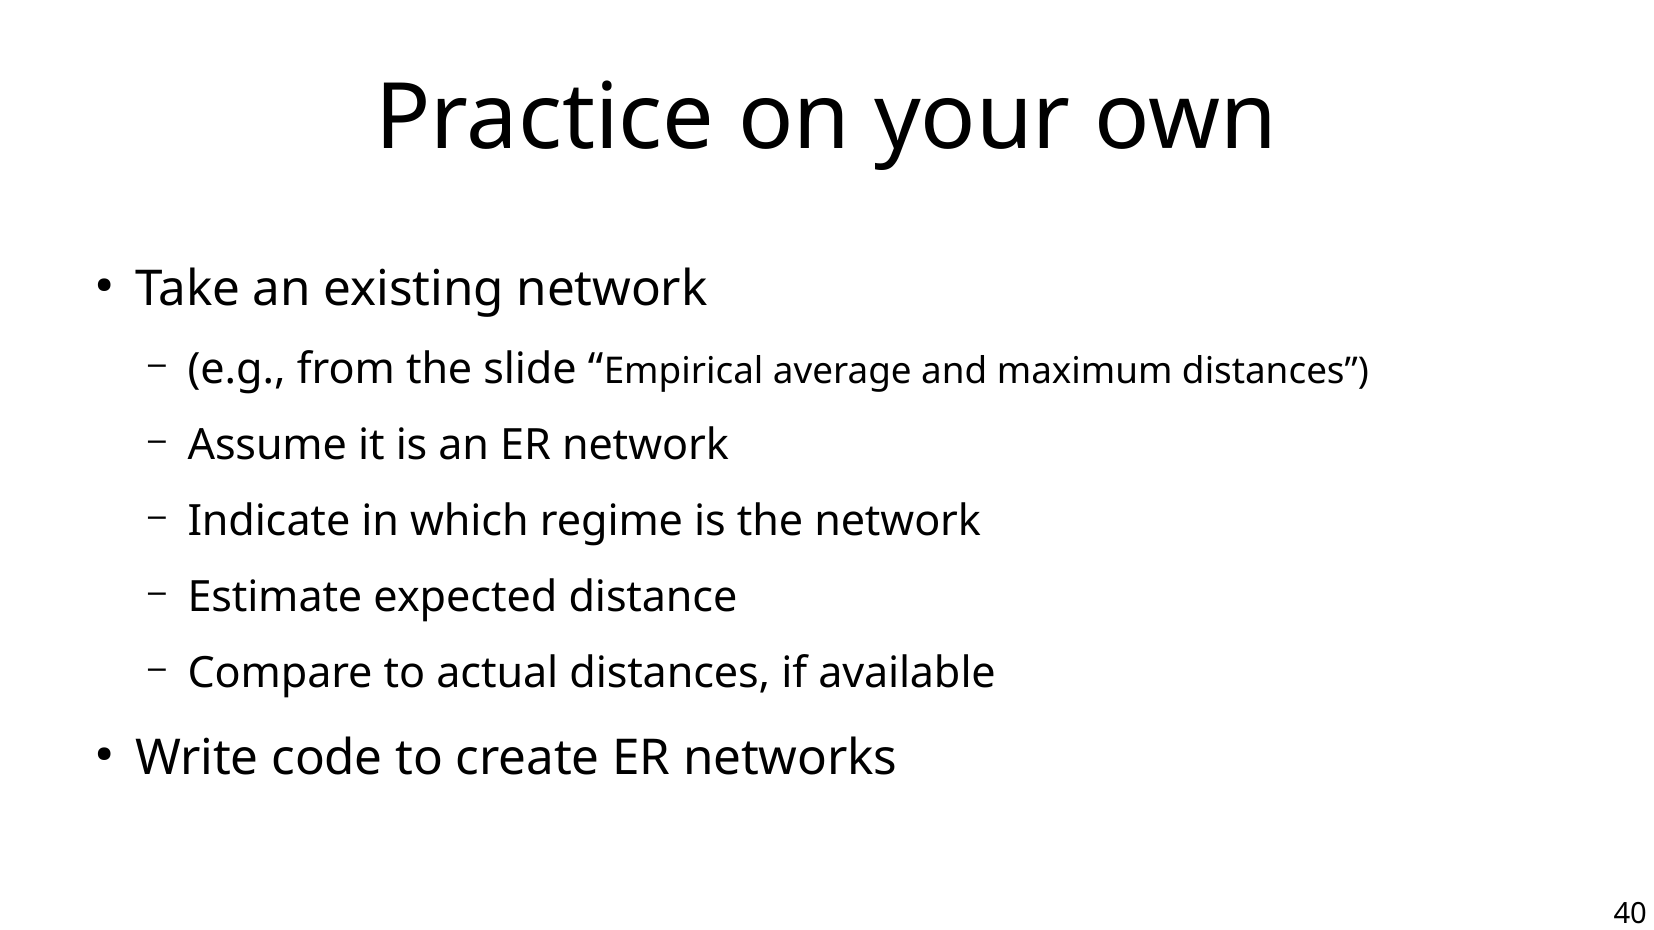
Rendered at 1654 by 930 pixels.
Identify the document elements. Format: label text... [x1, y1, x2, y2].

title Practice on your own [82, 1, 1571, 225]
list Take an existing network (e.g., from the slide “Empirical average and maximum distances”) Assume it is an ER network Indicate in which regime is the network Estimate expected distance Compare to actual distances, if available Write code to create ER networks [82, 252, 1571, 793]
